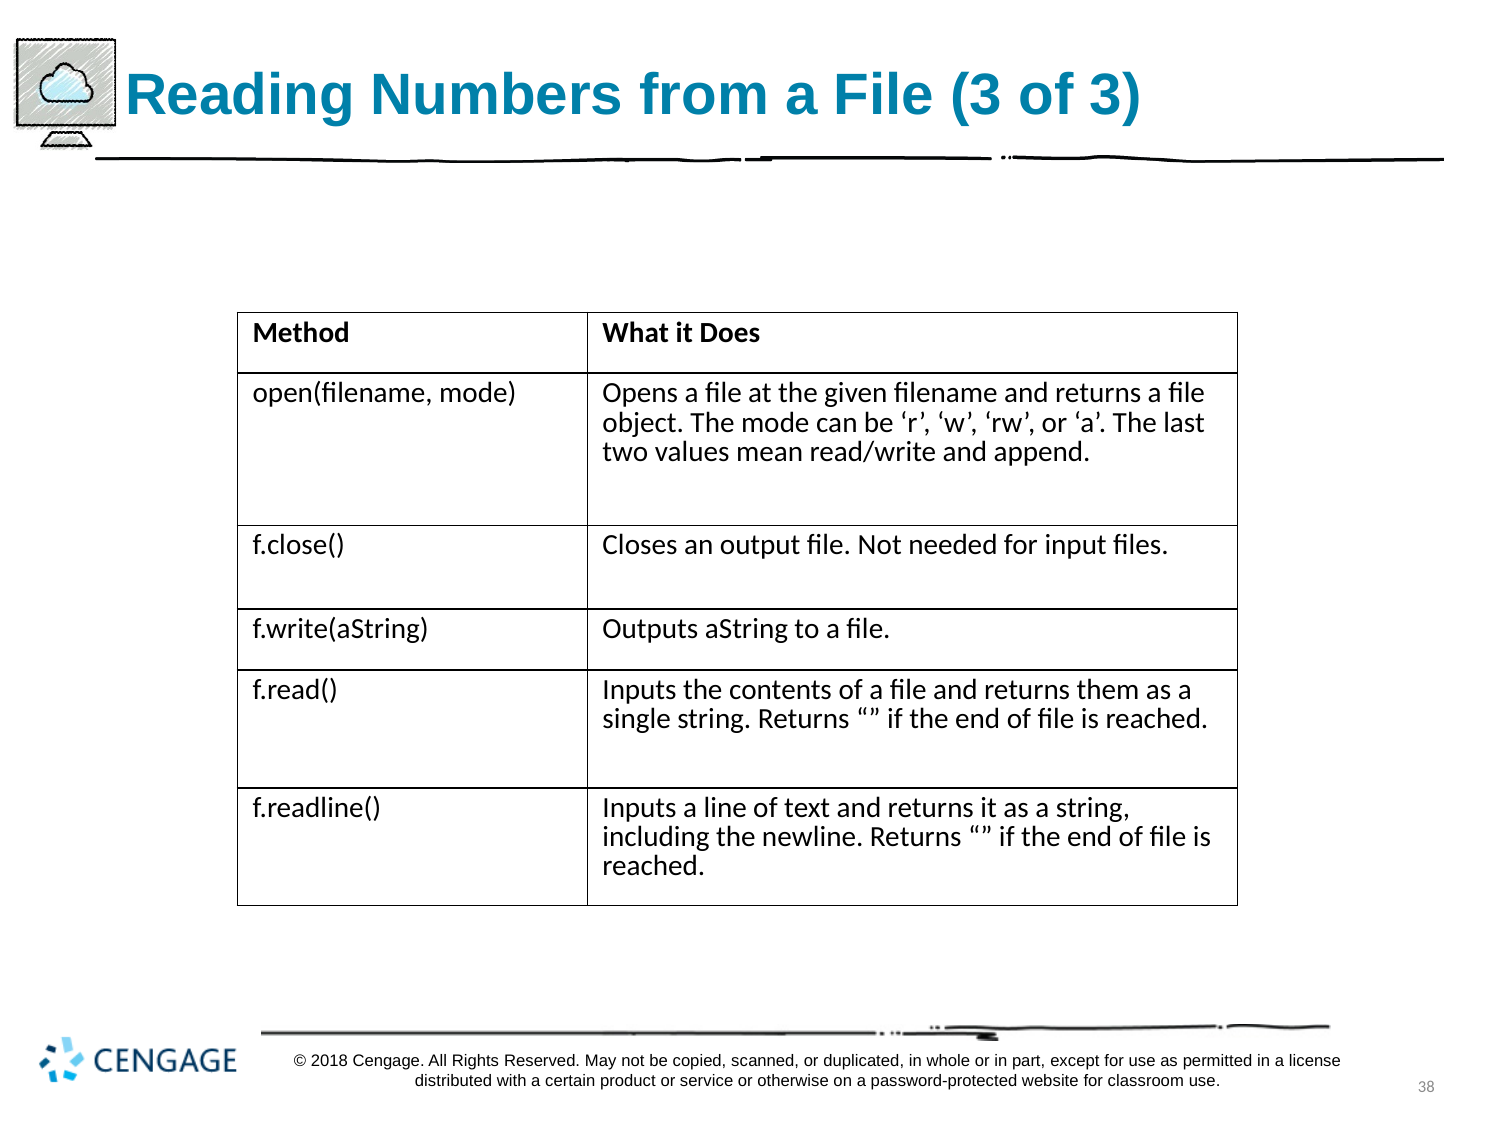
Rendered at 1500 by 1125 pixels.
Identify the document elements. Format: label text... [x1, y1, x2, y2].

table_cell f.read() [238, 671, 587, 787]
picture [13, 36, 117, 151]
picture [19, 1023, 249, 1095]
table_cell f.readline() [238, 789, 587, 905]
table_cell Closes an output file. Not needed for input files. [588, 526, 1237, 608]
table_header What it Does [588, 313, 1237, 372]
table_cell Inputs a line of text and returns it as a string, including the newline. Returns “” if the end of file is reached. [588, 789, 1237, 905]
table_cell Outputs aString to a file. [588, 610, 1237, 669]
table_cell open(filename, mode) [238, 374, 587, 525]
title Reading Numbers from a File (3 of 3) [125, 55, 1442, 127]
picture [261, 1024, 1331, 1041]
table_cell f.close() [238, 526, 587, 608]
footer © 2018 Cengage. All Rights Reserved. May not be copied, scanned, or duplicated, in whole or in part, except for use as permitted in a license distributed with a certain product or service or otherwise on a password-protected website for classroom use. [262, 1050, 1375, 1091]
table_header Method [238, 313, 587, 372]
picture [154, 155, 1444, 163]
table_cell f.write(aString) [238, 610, 587, 669]
table_cell Inputs the contents of a file and returns them as a single string. Returns “” if the end of file is reached. [588, 671, 1237, 787]
table_cell Opens a file at the given filename and returns a file object. The mode can be ‘r’, ‘w’, ‘rw’, or ‘a’. The last two values mean read/write and append. [588, 374, 1237, 525]
